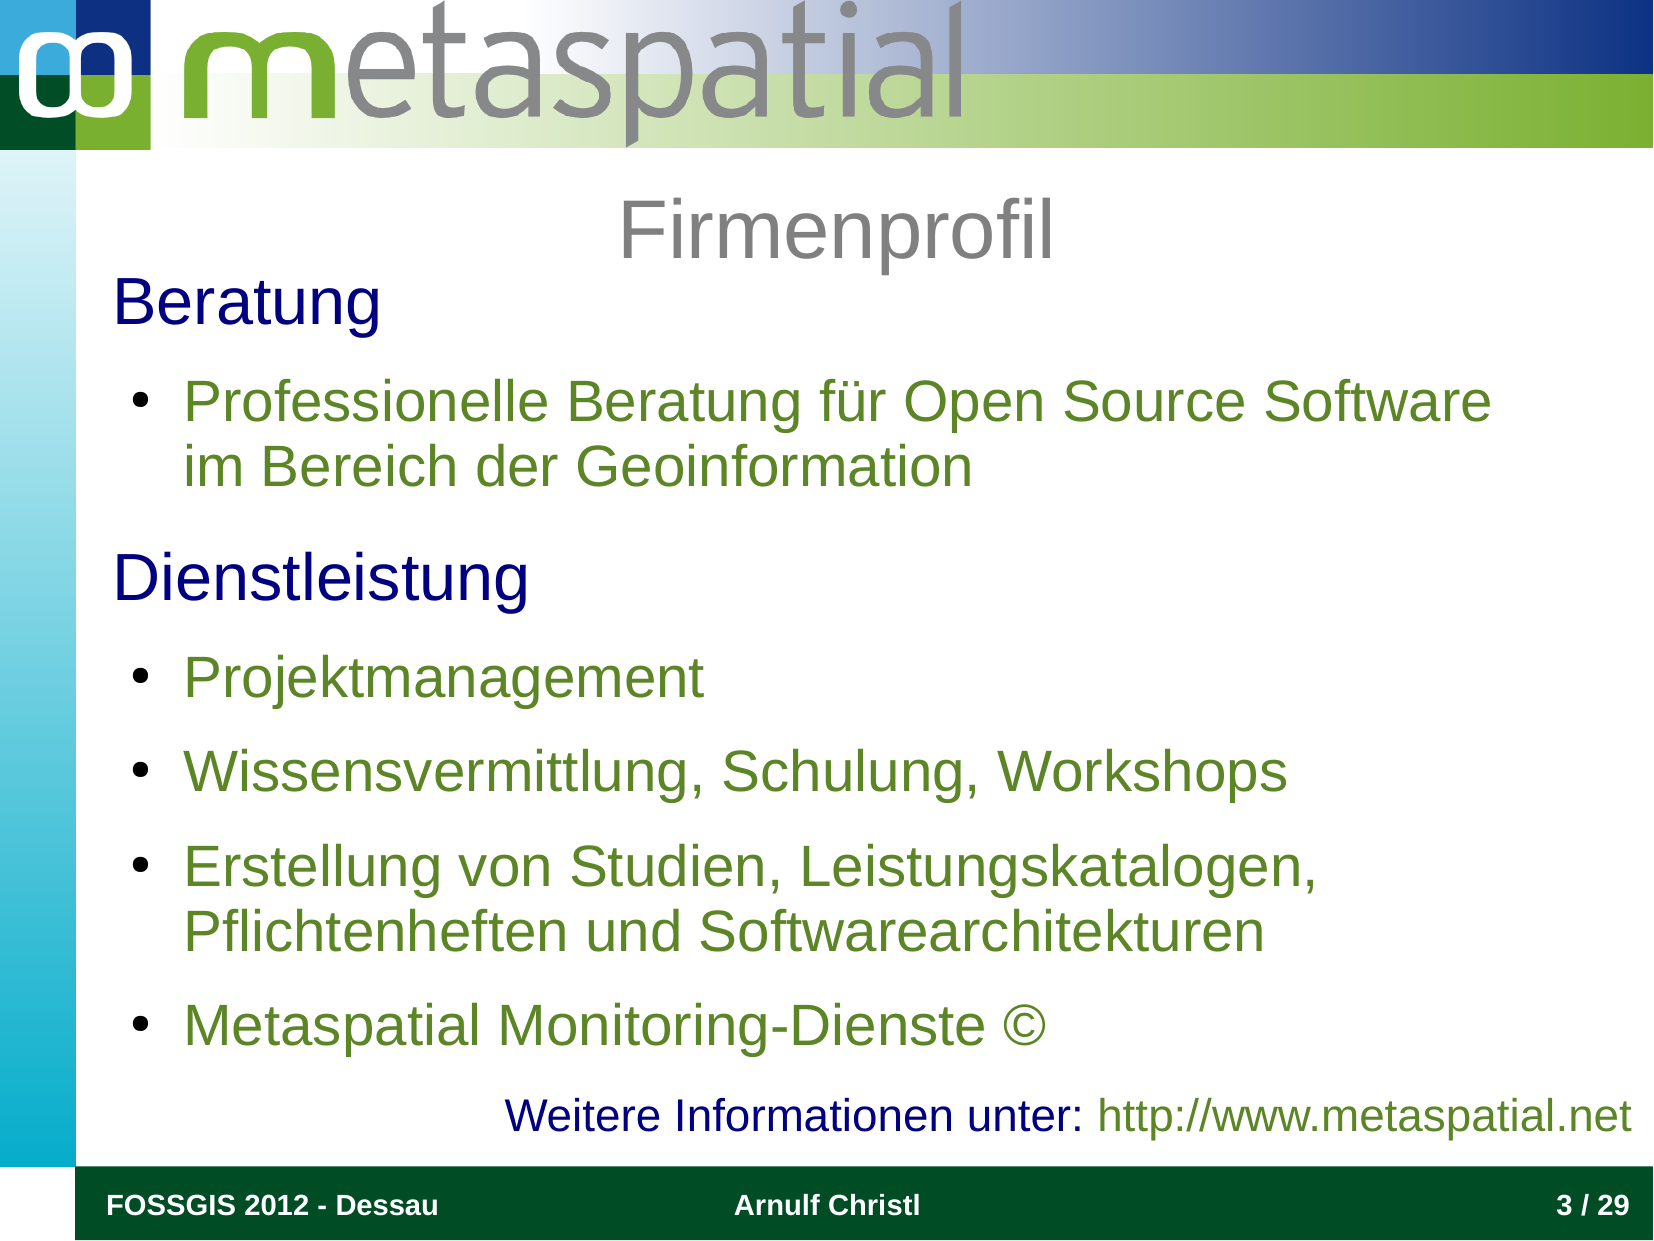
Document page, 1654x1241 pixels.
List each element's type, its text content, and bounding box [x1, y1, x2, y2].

list Beratung Professionelle Beratung für Open Source Software im Bereich der Geoinformation Dienstleistung Projektmanagement Wissensvermittlung, Schulung, Workshops Erstellung von Studien, Leistungskatalogen, Pflichtenheften und Softwarearchitekturen Metaspatial Monitoring-Dienste © [112, 264, 1538, 1076]
text_box Weitere Informationen unter: http://www.metaspatial.net [450, 1081, 1633, 1149]
picture [0, 0, 961, 150]
title Firmenprofil [138, 126, 1560, 334]
